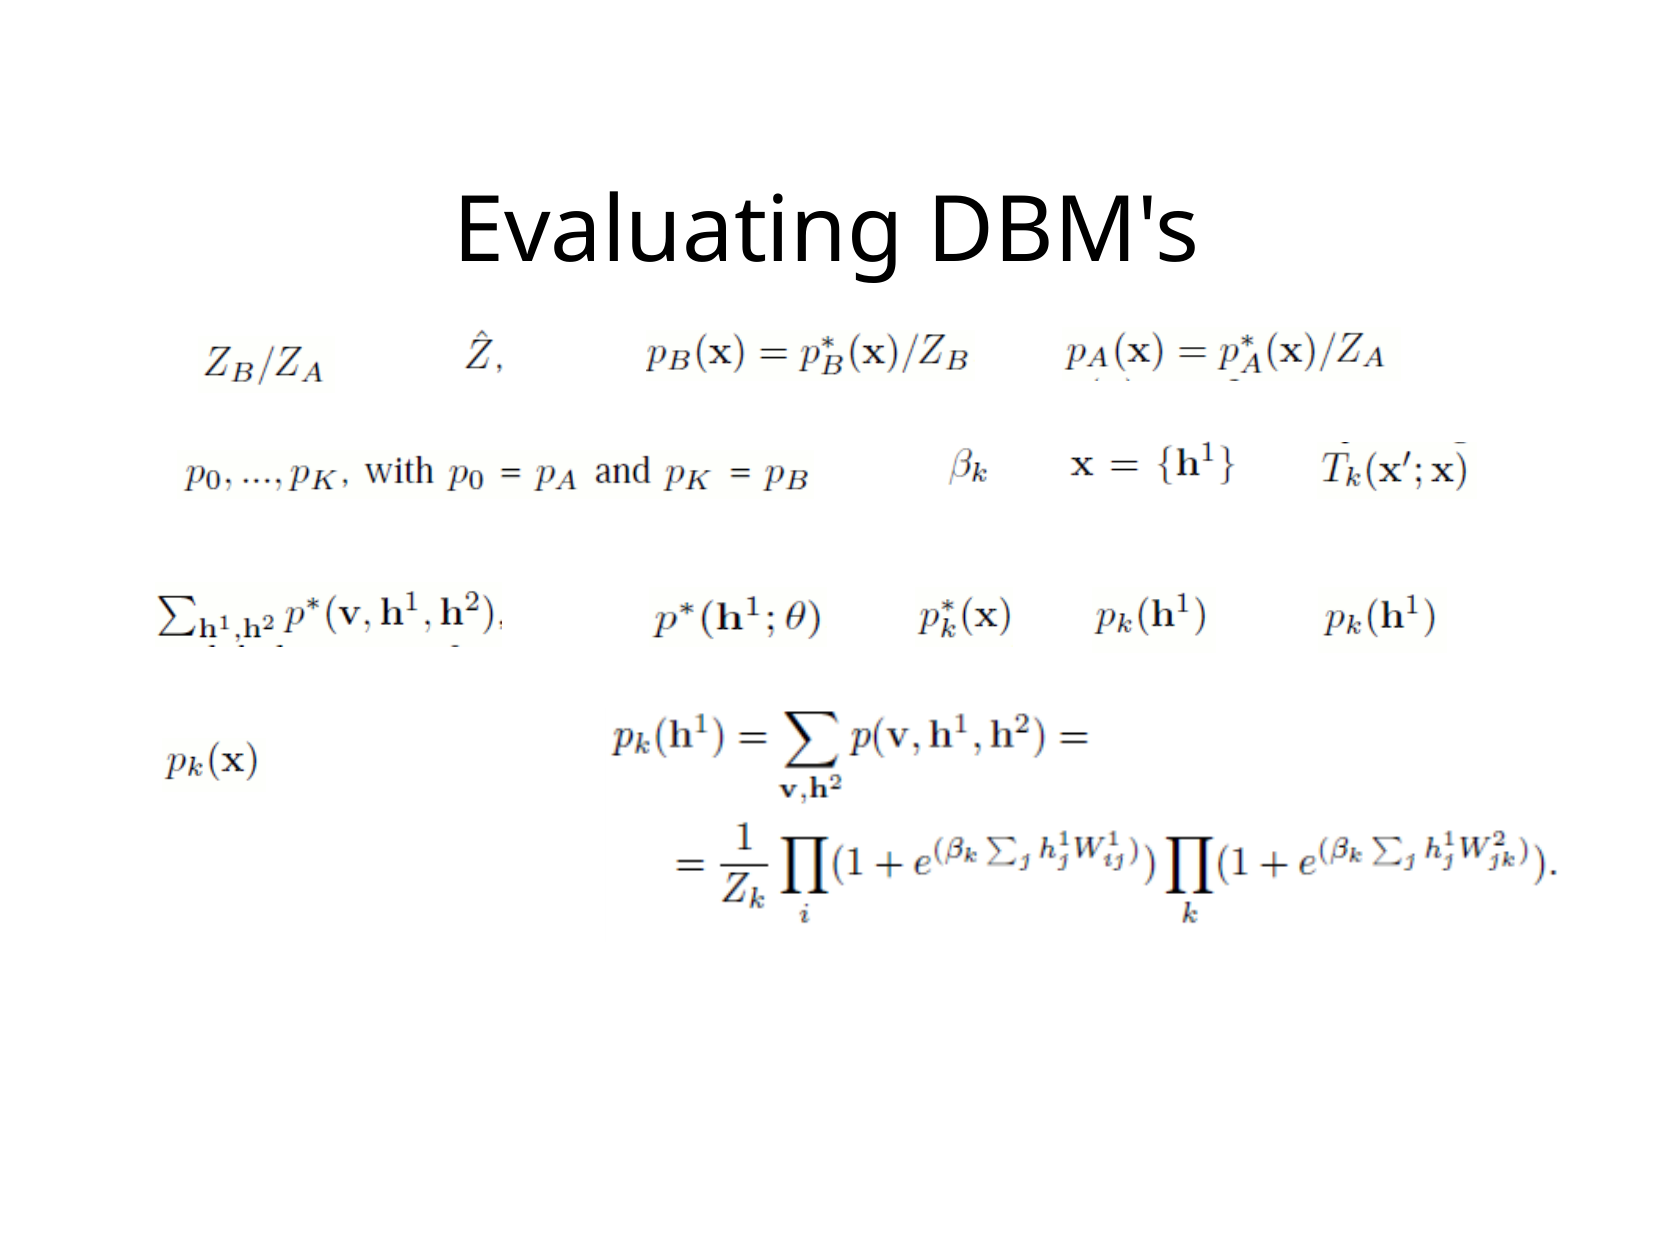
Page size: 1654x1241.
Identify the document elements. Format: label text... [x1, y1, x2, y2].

picture [1062, 327, 1401, 381]
picture [1317, 442, 1477, 499]
picture [915, 587, 1013, 647]
picture [1068, 439, 1241, 488]
picture [177, 450, 814, 499]
picture [646, 330, 975, 381]
picture [649, 587, 827, 647]
title Evaluating DBM's [82, 0, 1571, 453]
picture [162, 738, 266, 792]
picture [604, 708, 1565, 942]
picture [1318, 587, 1447, 653]
picture [454, 324, 504, 378]
picture [155, 582, 502, 647]
picture [944, 439, 1004, 493]
picture [198, 336, 335, 393]
picture [1092, 587, 1216, 653]
